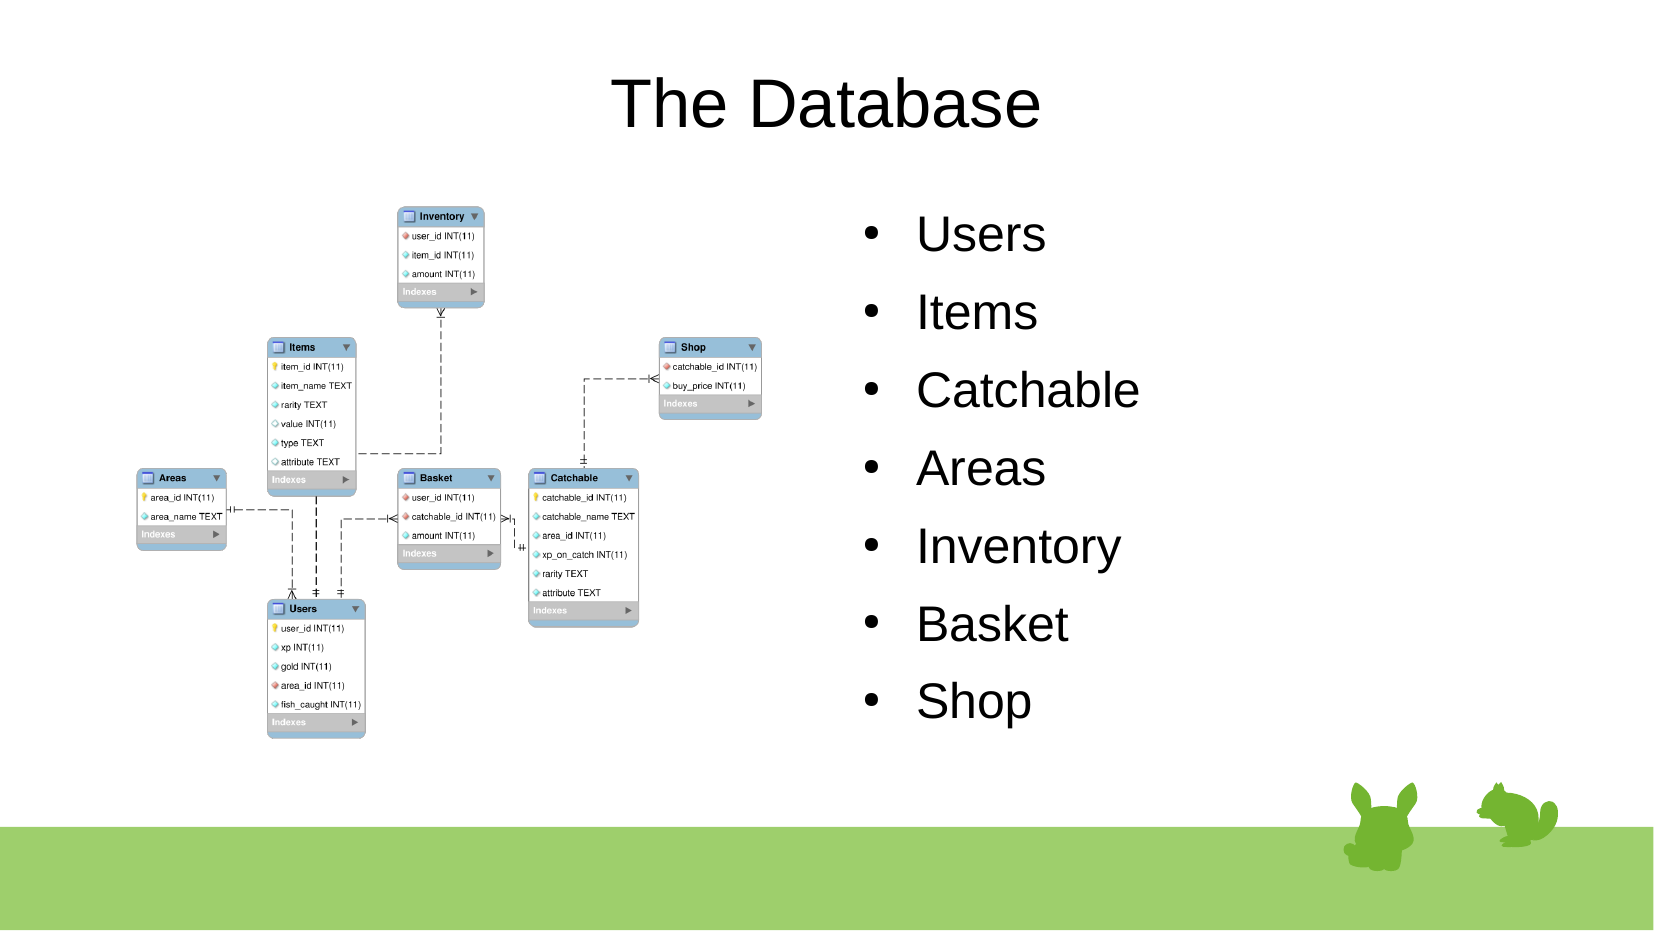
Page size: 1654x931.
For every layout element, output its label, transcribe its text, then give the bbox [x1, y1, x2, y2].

title The Database [88, 29, 1565, 178]
list Users Items Catchable Areas Inventory Basket Shop [845, 206, 1566, 739]
picture [136, 206, 762, 739]
